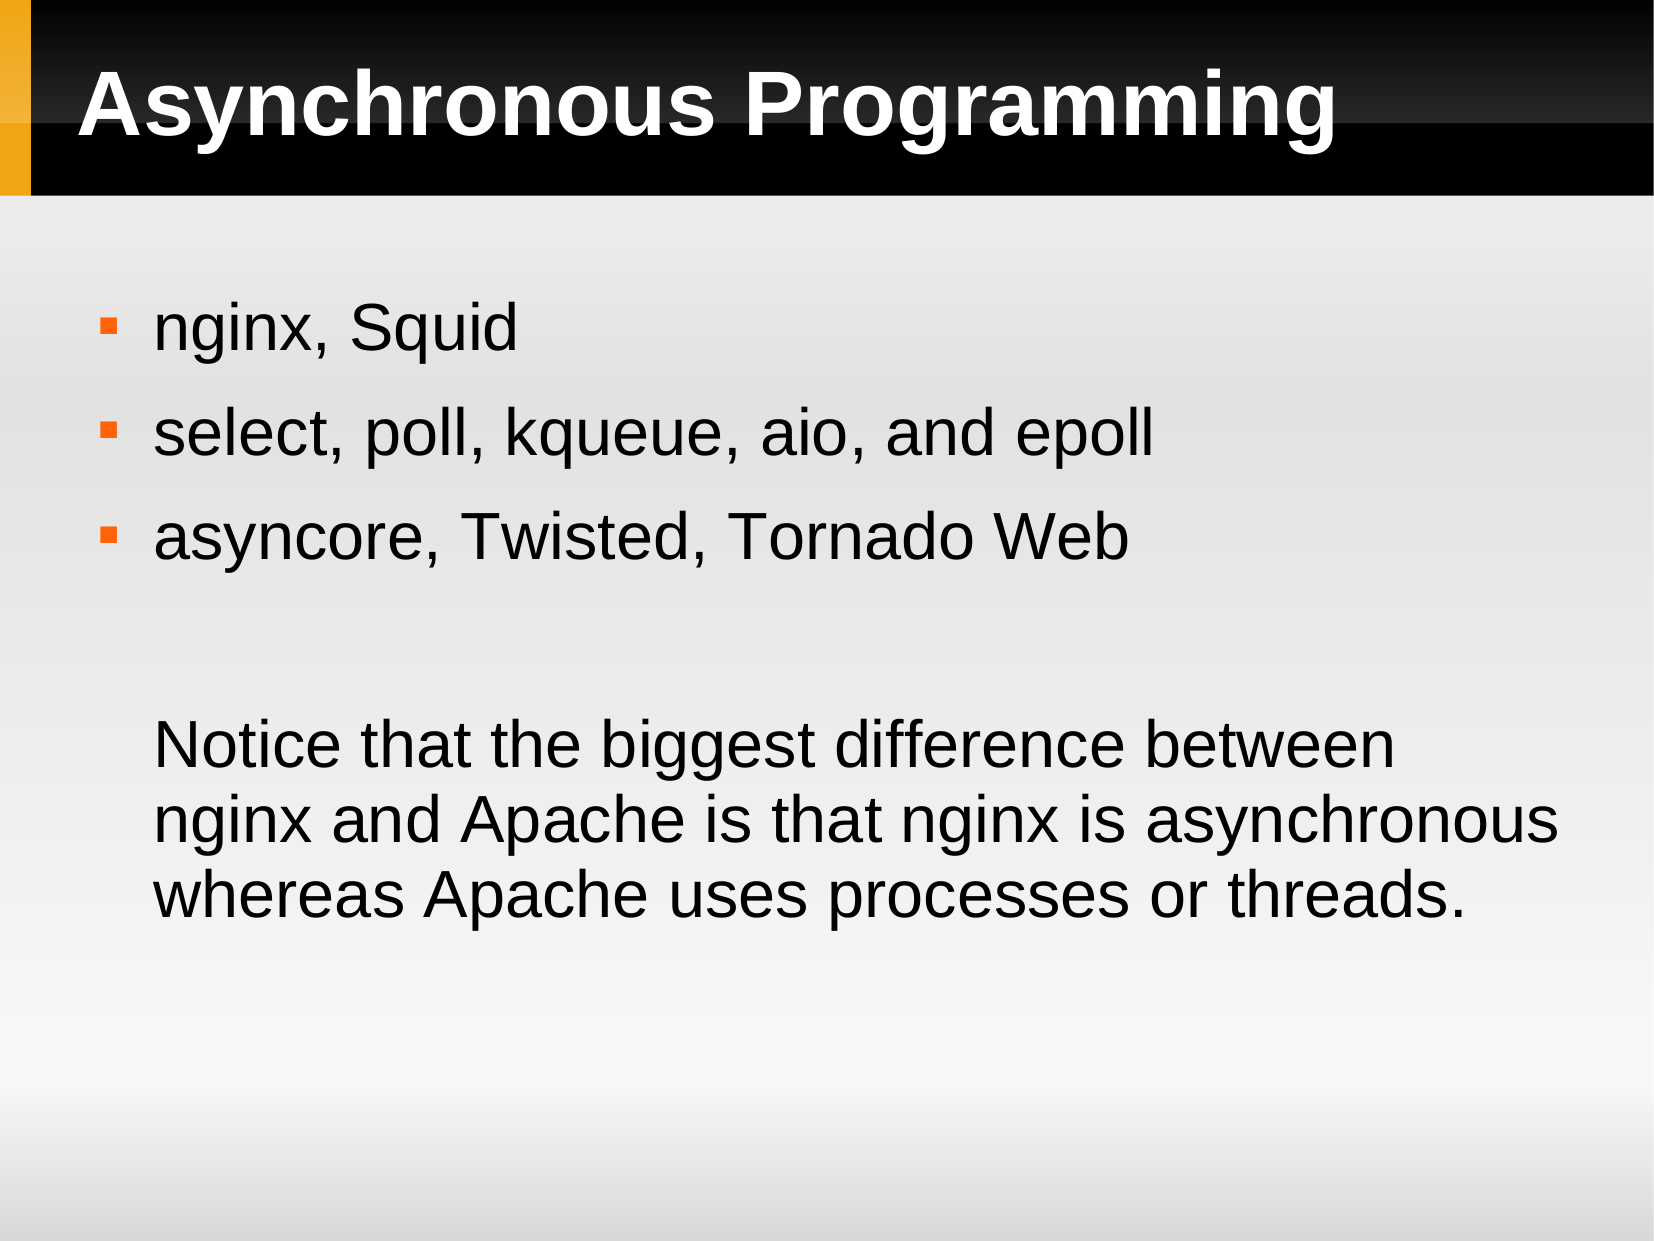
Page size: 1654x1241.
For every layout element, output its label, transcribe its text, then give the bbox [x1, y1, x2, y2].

title Asynchronous Programming [76, 0, 1565, 208]
picture [0, 0, 1654, 1241]
list nginx, Squid select, poll, kqueue, aio, and epoll asyncore, Twisted, Tornado Web Notice that the biggest difference between nginx and Apache is that nginx is asynchronous whereas Apache uses processes or threads. [82, 290, 1571, 1109]
